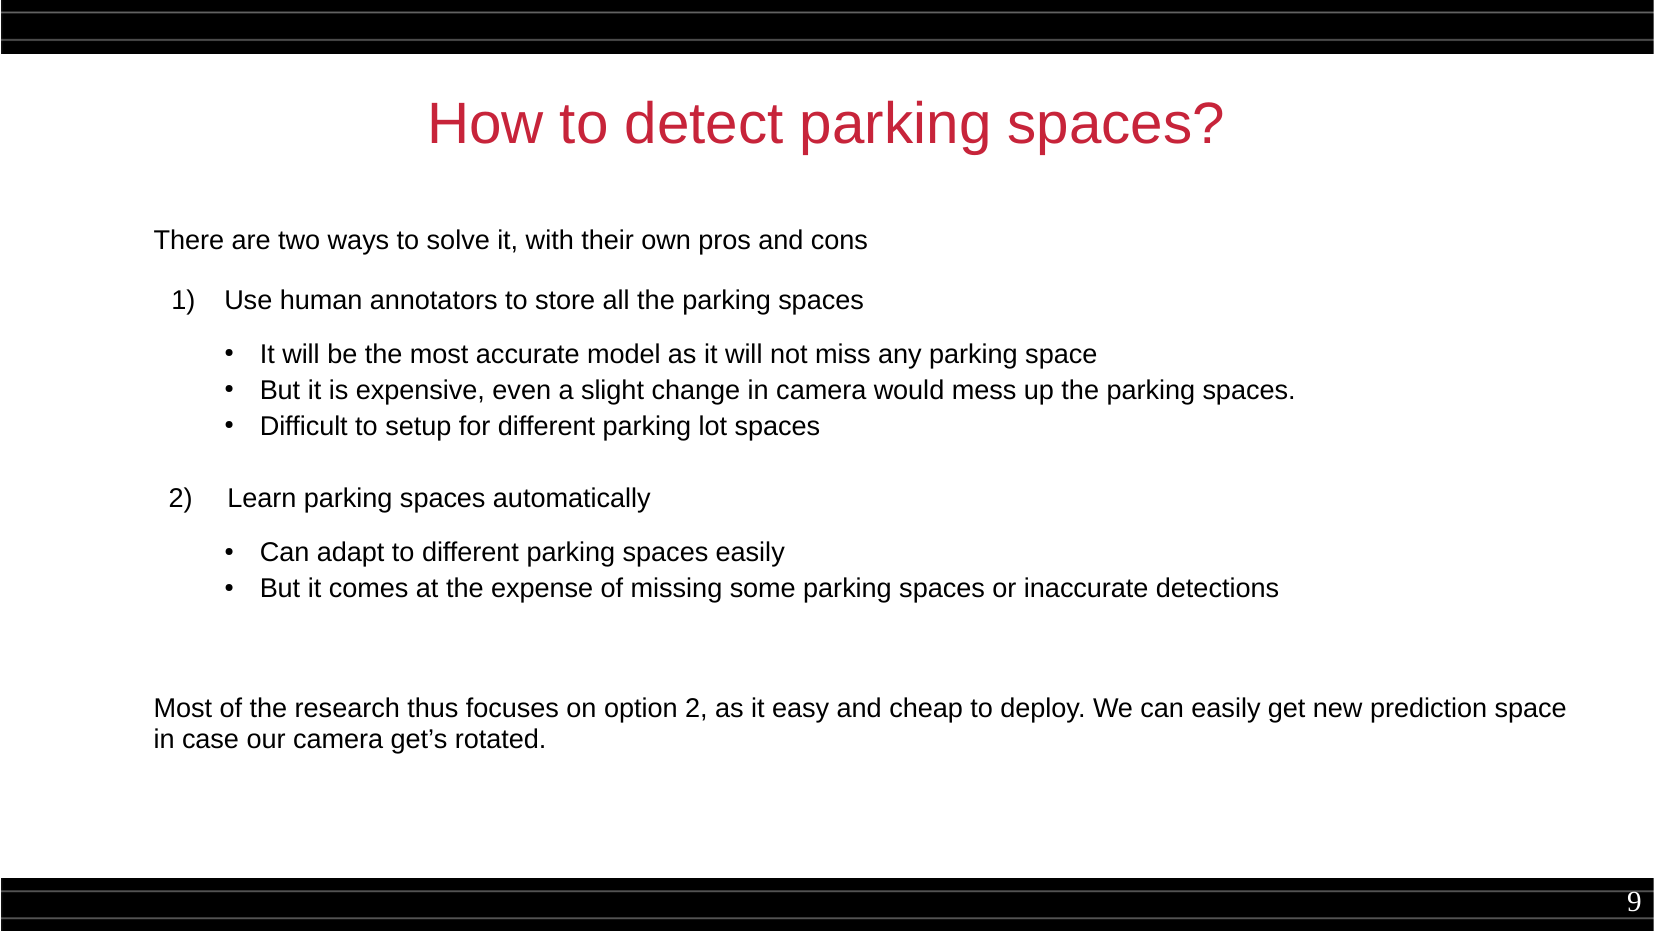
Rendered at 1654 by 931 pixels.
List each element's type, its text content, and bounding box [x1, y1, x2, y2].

picture [1, 0, 1654, 54]
title How to detect parking spaces? [82, 69, 1571, 165]
picture [1, 878, 1654, 931]
list There are two ways to solve it, with their own pros and cons Use human annotators to store all the parking spaces It will be the most accurate model as it will not miss any parking space But it is expensive, even a slight change in camera would mess up the parking spaces. Difficult to setup for different parking lot spaces 2) Learn parking spaces automatically Can adapt to different parking spaces easily But it comes at the expense of missing some parking spaces or inaccurate detections Most of the research thus focuses on option 2, as it easy and cheap to deploy. We can easily get new prediction space in case our camera get’s rotated. [82, 165, 1571, 875]
